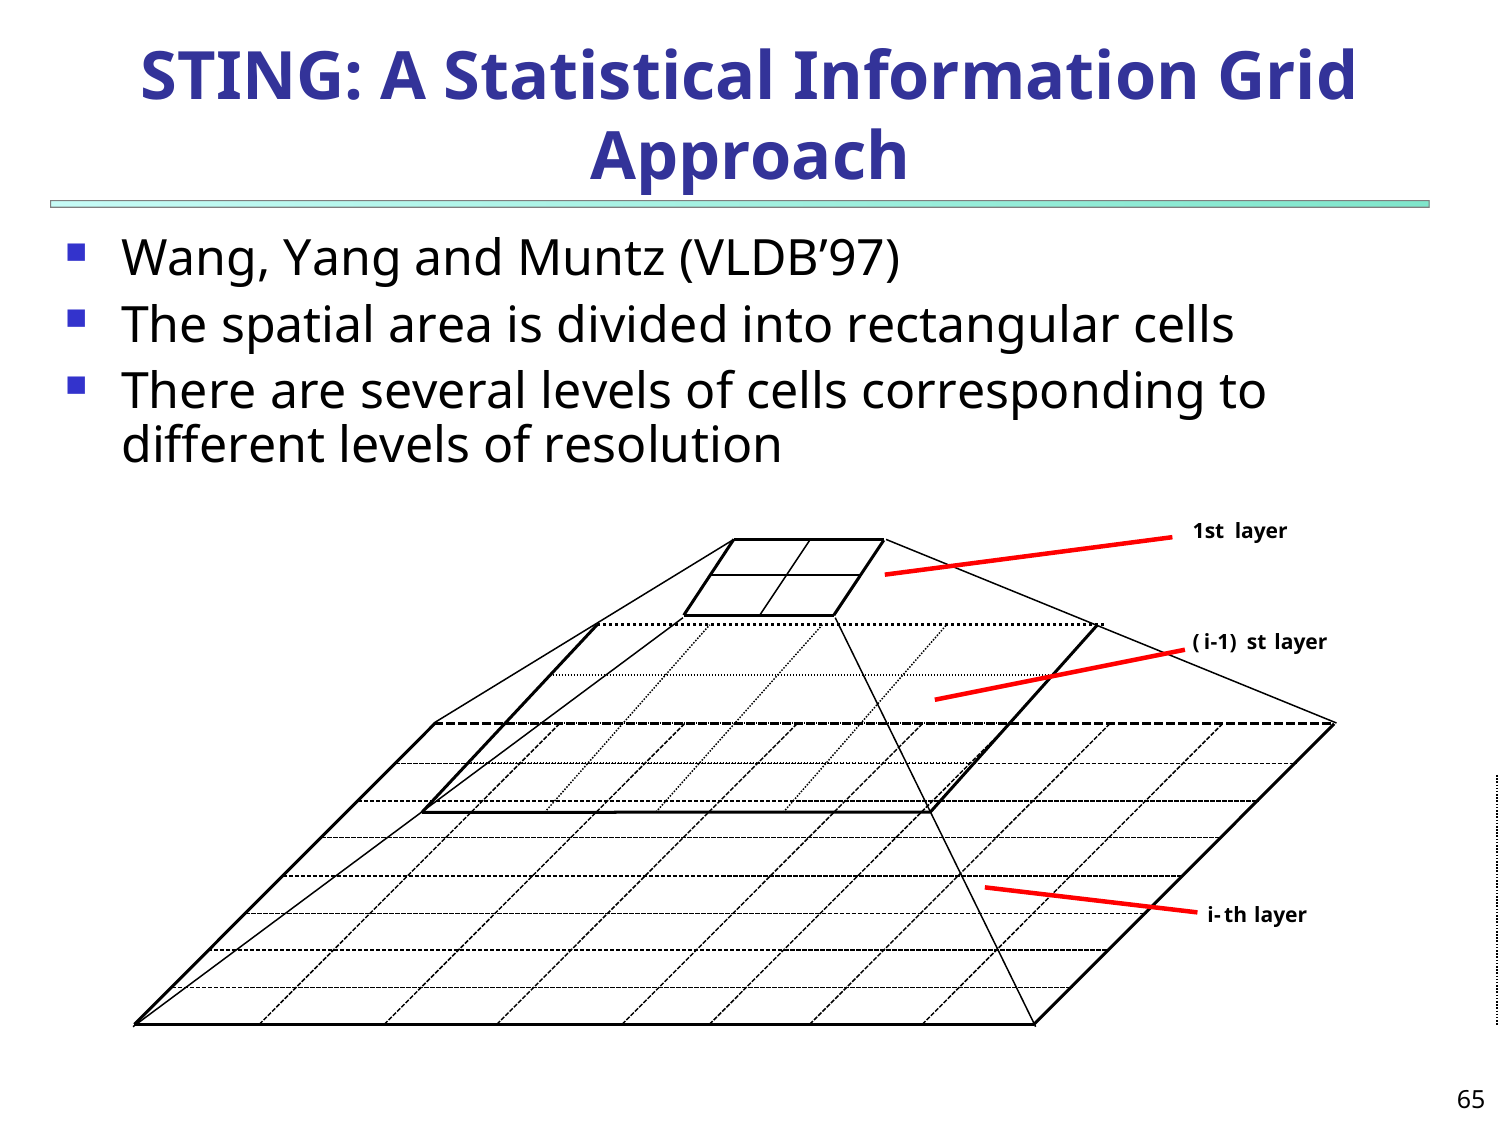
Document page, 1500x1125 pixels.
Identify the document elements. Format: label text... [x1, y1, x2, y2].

list Wang, Yang and Muntz (VLDB’97) The spatial area is divided into rectangular cells There are several levels of cells corresponding to different levels of resolution [49, 224, 1438, 548]
text_box 18 [1187, 1062, 1500, 1125]
title STING: A Statistical Information Grid Approach [0, 24, 1500, 201]
chart [124, 509, 1376, 1038]
